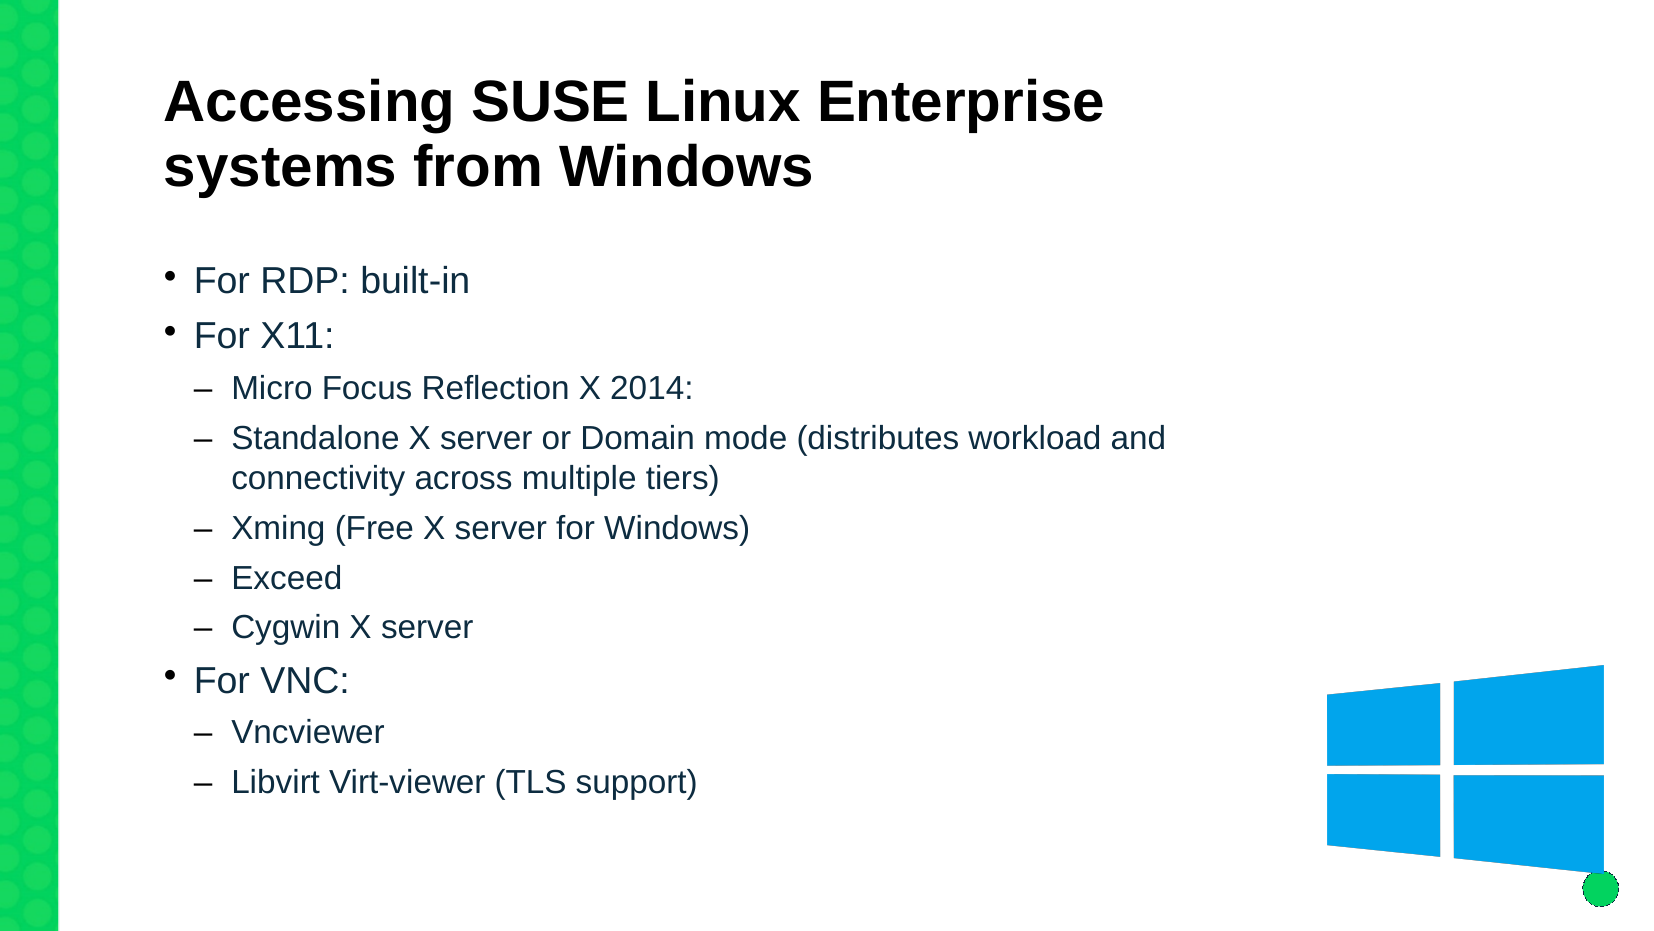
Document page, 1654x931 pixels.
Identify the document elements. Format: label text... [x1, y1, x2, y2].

picture [1327, 665, 1606, 875]
title Accessing SUSE Linux Enterprise systems from Windows [148, 0, 1512, 197]
list For RDP: built-in For X11: Micro Focus Reflection X 2014: Standalone X server or Domain mode (distributes workload and connectivity across multiple tiers) Xming (Free X server for Windows) Exceed Cygwin X server For VNC: Vncviewer Libvirt Virt-viewer (TLS support) [148, 197, 1512, 812]
picture [0, 0, 76, 931]
